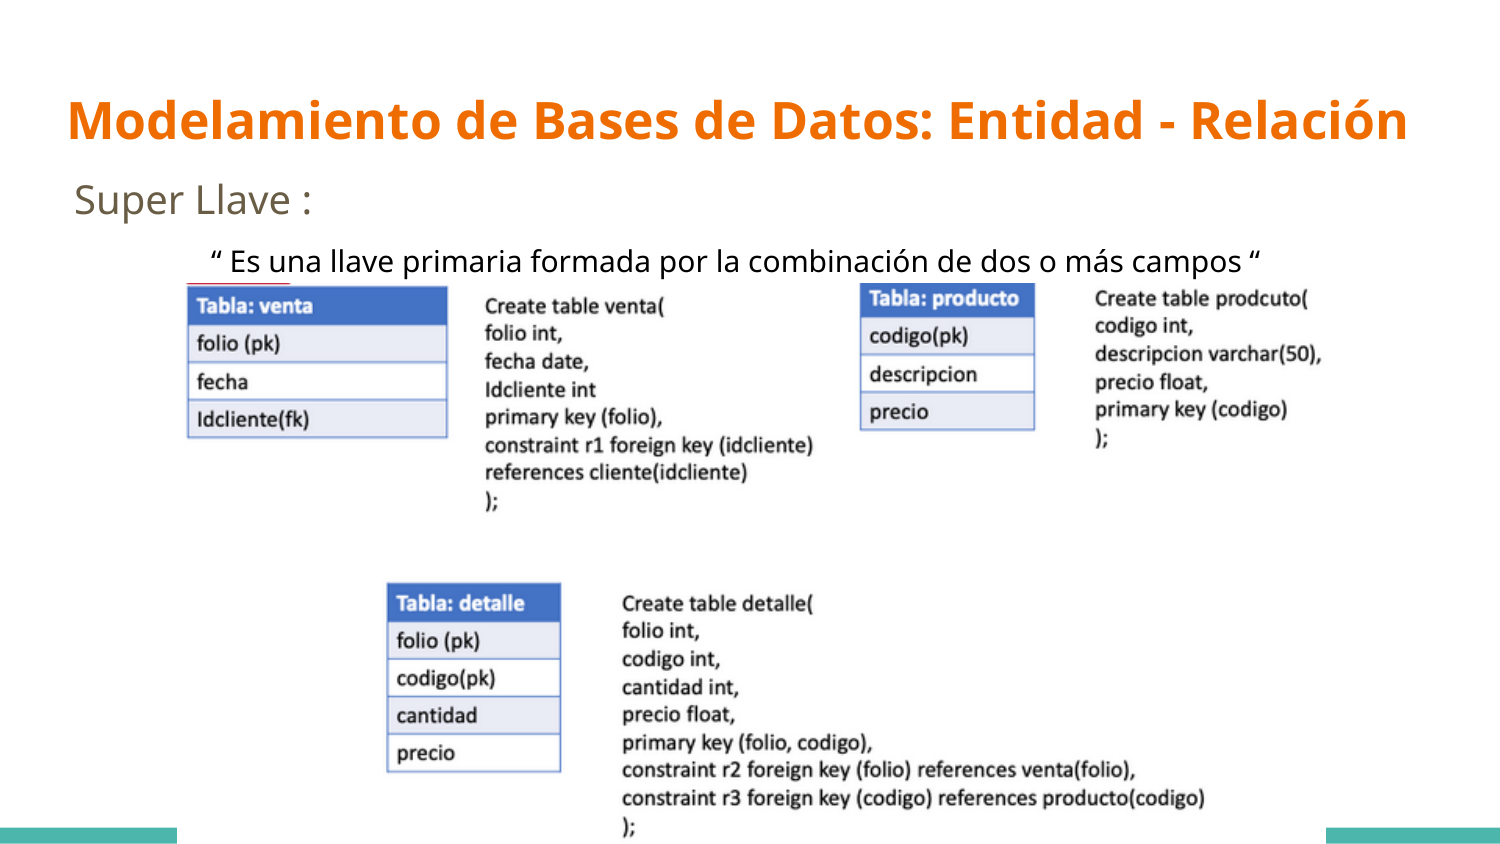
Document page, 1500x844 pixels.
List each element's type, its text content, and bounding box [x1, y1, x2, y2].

title Modelamiento de Bases de Datos: Entidad - Relación [51, 72, 1449, 189]
list Super Llave : “ Es una llave primaria formada por la combinación de dos o más campos “ [59, 152, 1413, 296]
picture [177, 283, 1326, 844]
